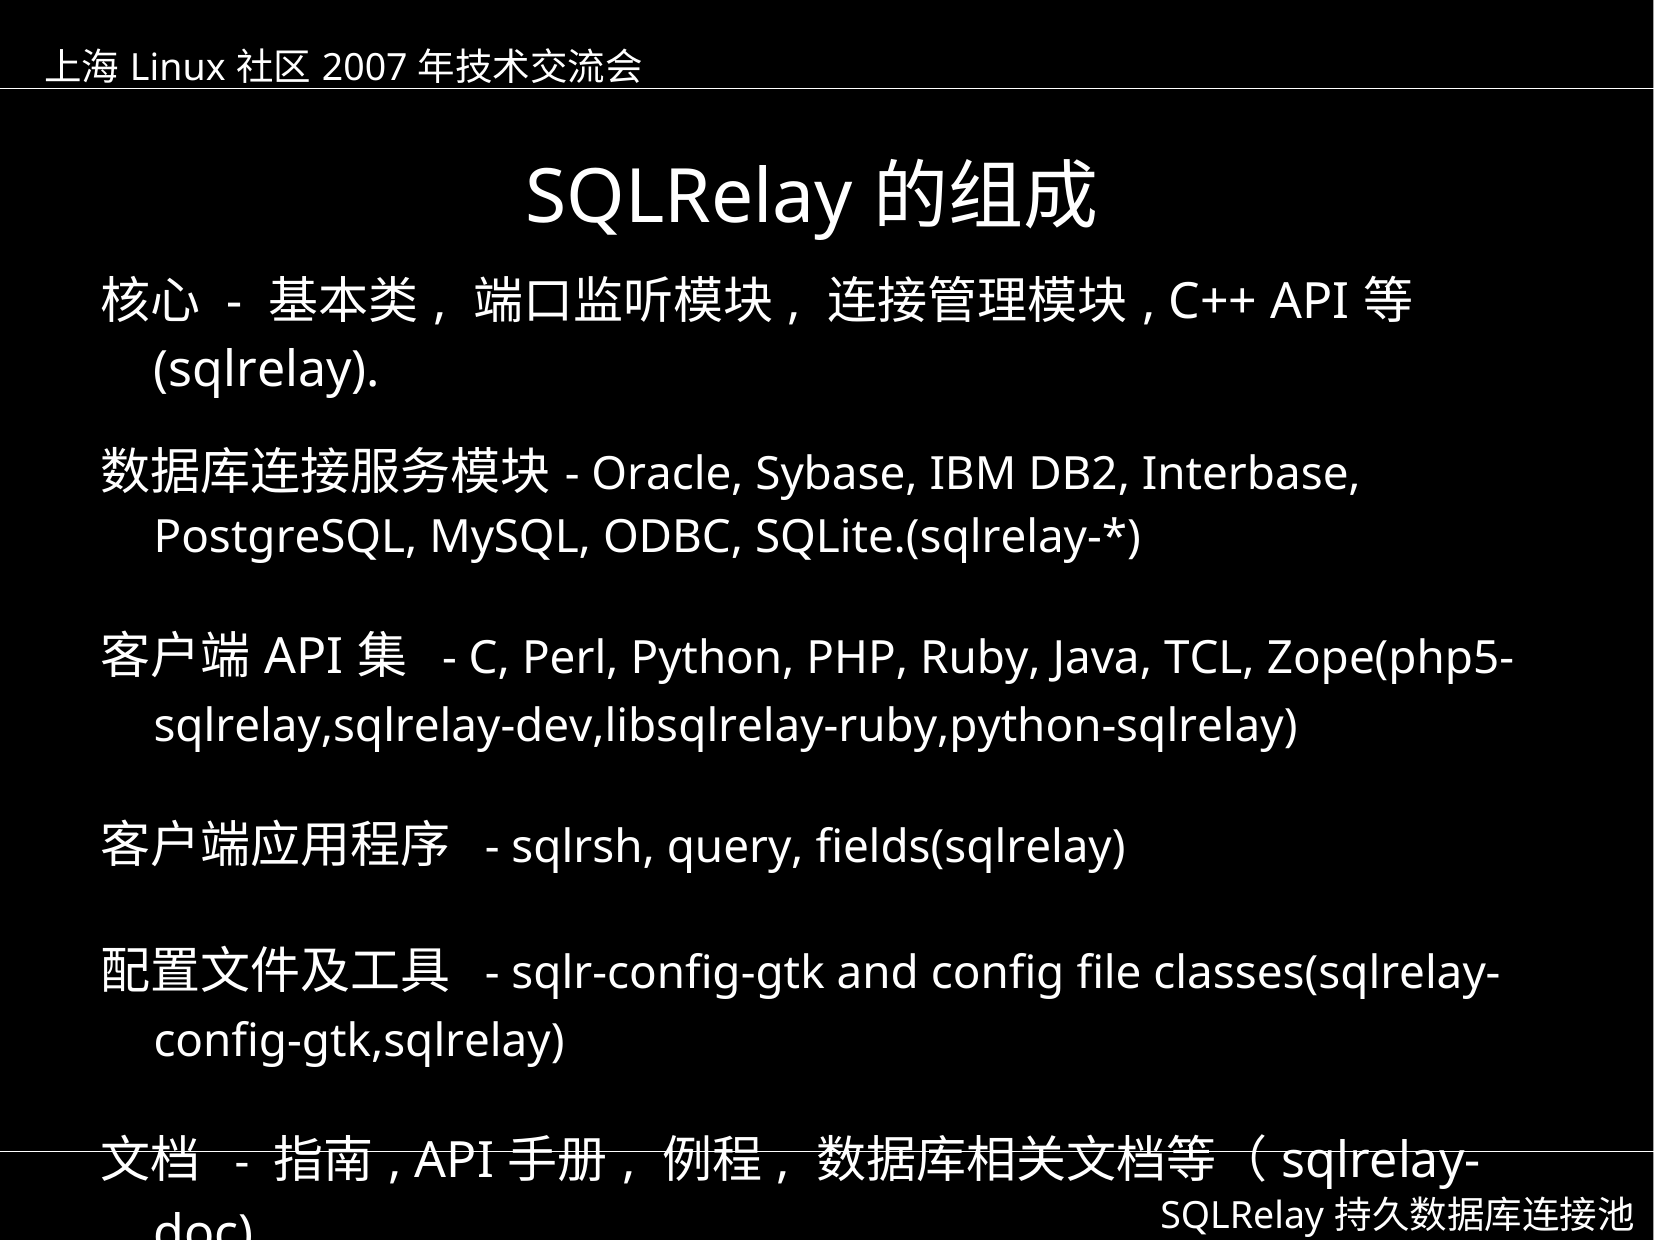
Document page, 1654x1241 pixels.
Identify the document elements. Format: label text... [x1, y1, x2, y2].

text_box SQLRelay持久数据库连接池 [1145, 1177, 1633, 1231]
text_box 上海Linux社区2007年技术交流会 [29, 29, 633, 82]
text_box SQLRelay的组成 [413, 128, 1211, 218]
list 核心 - 基本类, 端口监听模块, 连接管理模块, C++ API等(sqlrelay). 数据库连接服务模块- Oracle, Sybase, IBM DB2, Interbase, PostgreSQL, MySQL, ODBC, SQLite.(sqlrelay-*) 客户端API集 - C, Perl, Python, PHP, Ruby, Java, TCL, Zope(php5-sqlrelay,sqlrelay-dev,libsqlrelay-ruby,python-sqlrelay) 客户端应用程序 - sqlrsh, query, fields(sqlrelay) 配置文件及工具 - sqlr-config-gtk and config file classes(sqlrelay-config-gtk,sqlrelay) 文档 - 指南, API手册, 例程, 数据库相关文档等（sqlrelay-doc). 测试用例 - 多种程序语言的测试程序(sqlrelay-test). [82, 260, 1571, 1138]
